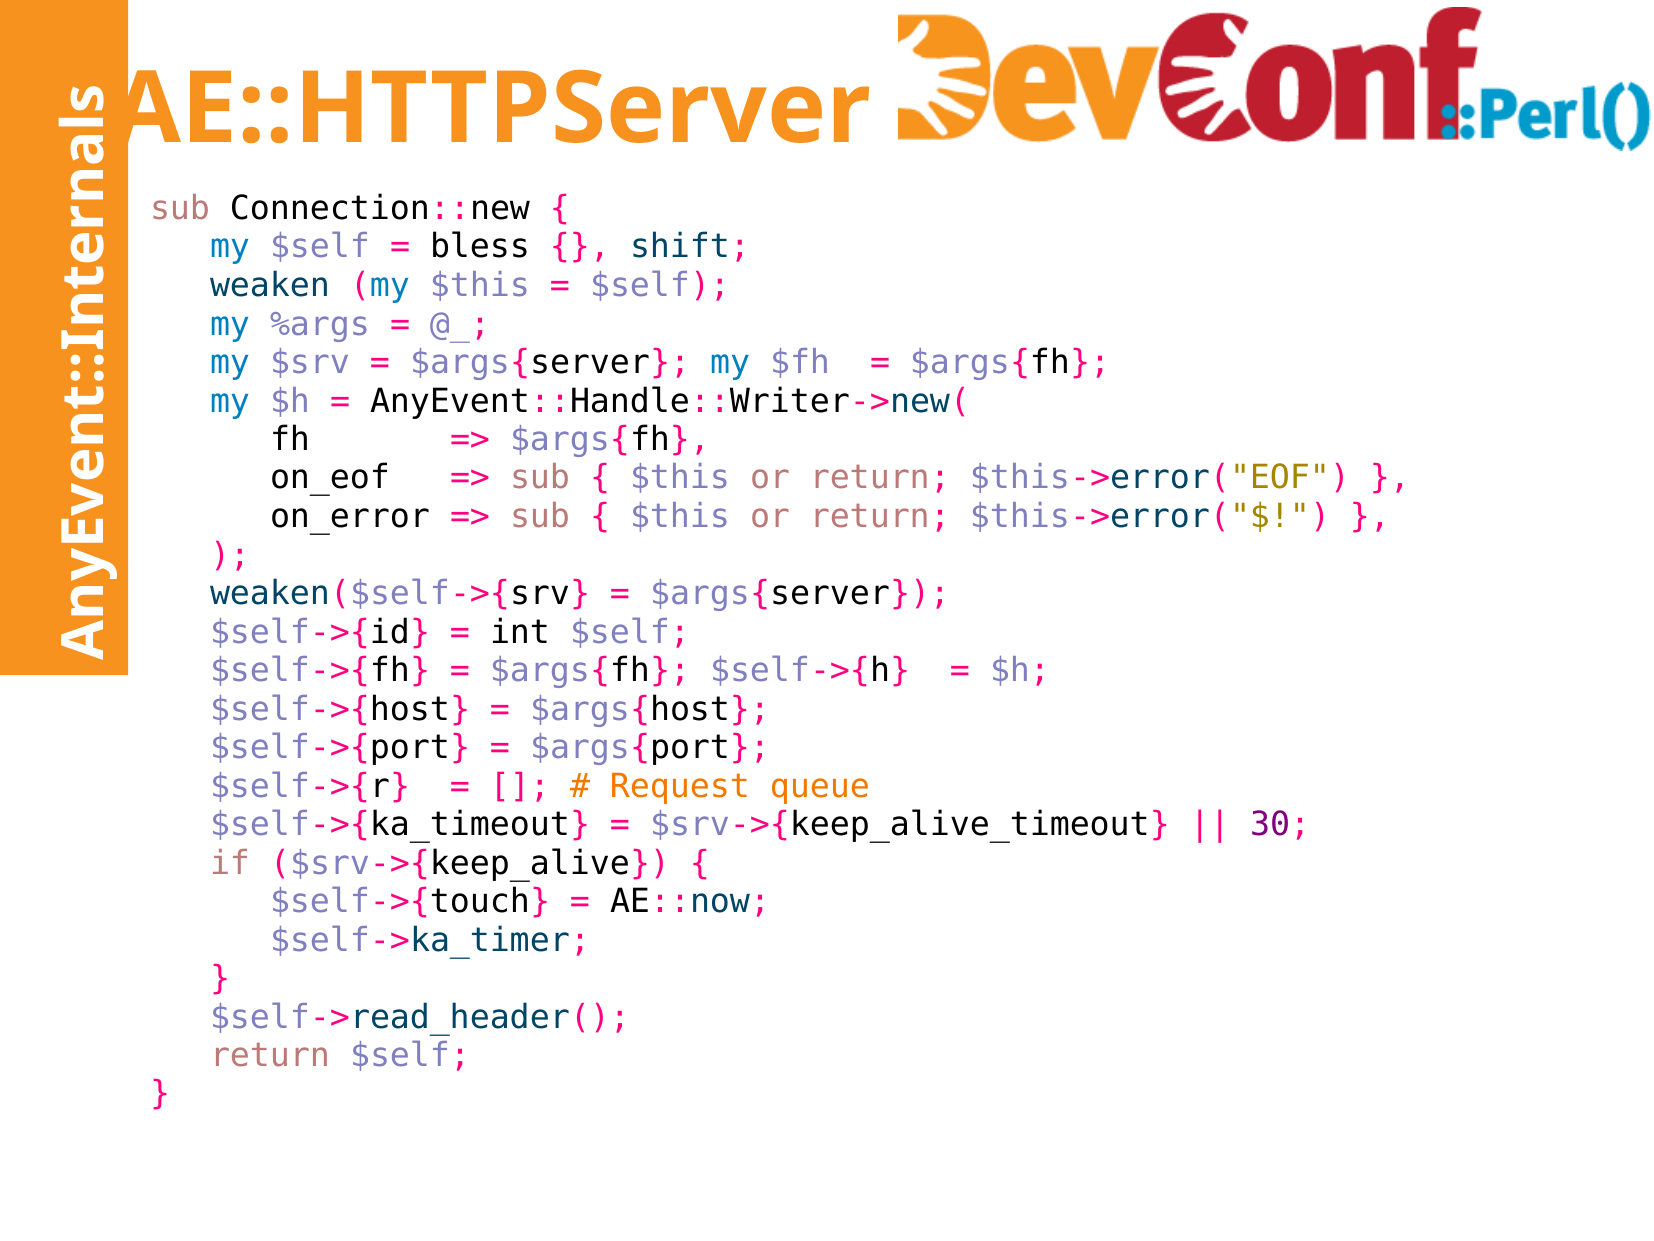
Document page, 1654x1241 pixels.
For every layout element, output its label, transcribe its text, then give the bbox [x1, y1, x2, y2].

text_box AnyEvent::Internals [0, 0, 84, 676]
picture [898, 7, 1651, 151]
title AE::HTTPServer [112, 45, 901, 162]
text_box sub Connection::new { my $self = bless {}, shift; weaken (my $this = $self); my %args = @_; my $srv = $args{server}; my $fh = $args{fh}; my $h = AnyEvent::Handle::Writer->new( fh => $args{fh}, on_eof => sub { $this or return; $this->error("EOF") }, on_error => sub { $this or return; $this->error("$!") }, ); weaken($self->{srv} = $args{server}); $self->{id} = int $self; $self->{fh} = $args{fh}; $self->{h} = $h; $self->{host} = $args{host}; $self->{port} = $args{port}; $self->{r} = []; # Request queue $self->{ka_timeout} = $srv->{keep_alive_timeout} || 30; if ($srv->{keep_alive}) { $self->{touch} = AE::now; $self->ka_timer; } $self->read_header(); return $self; } [150, 188, 1576, 1193]
